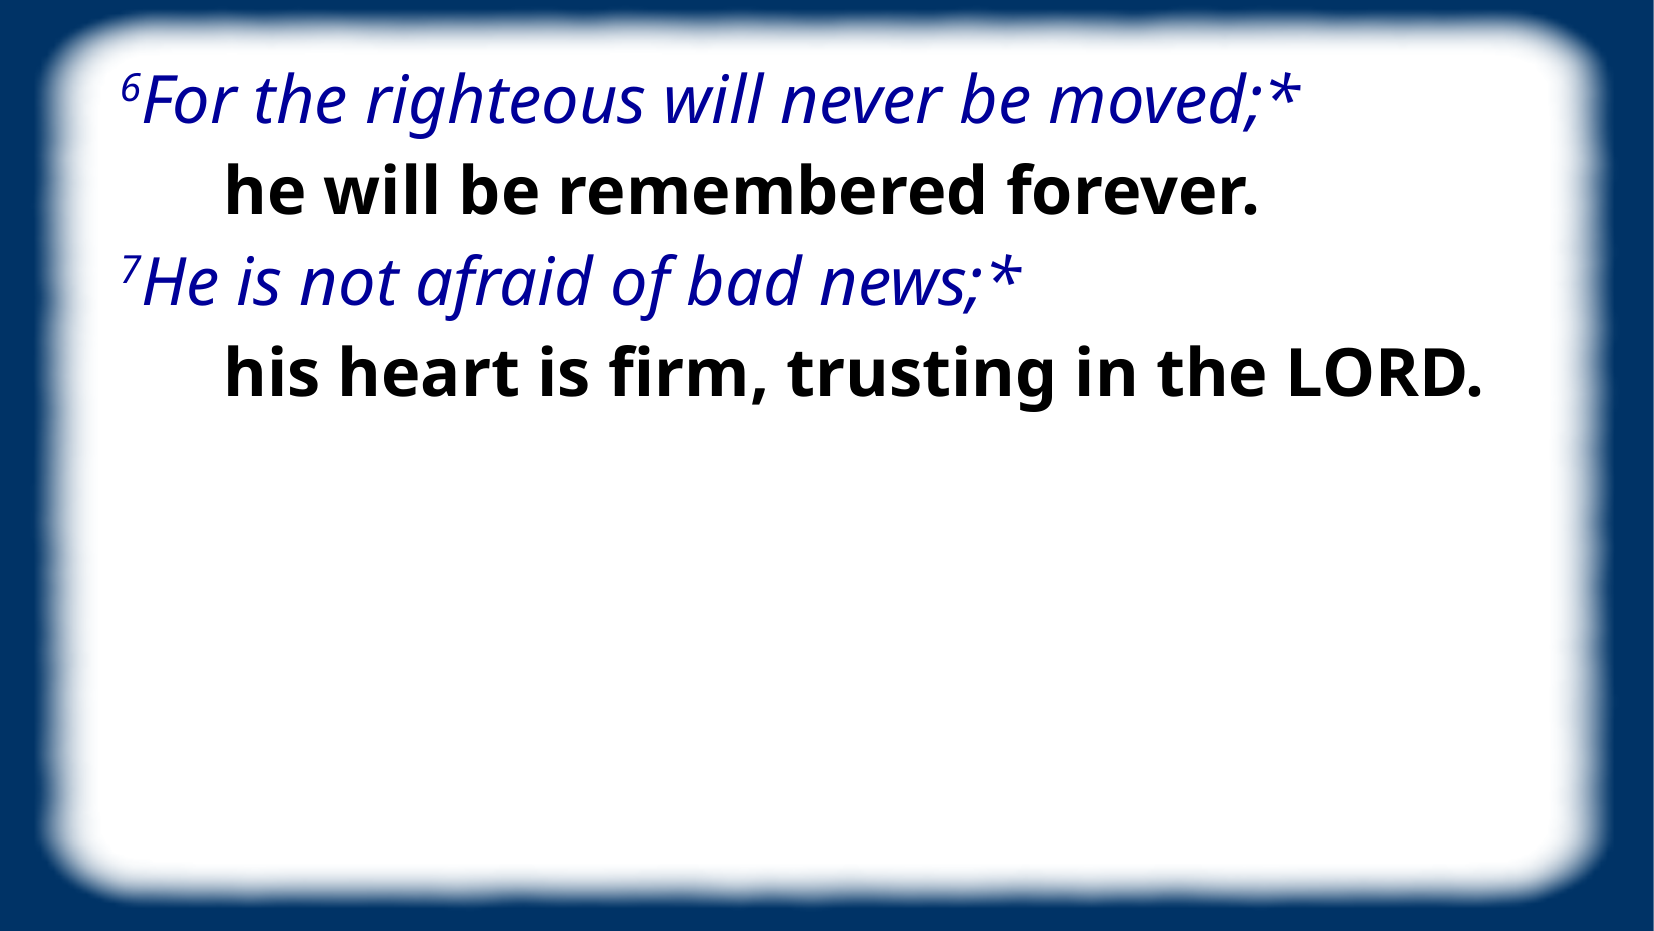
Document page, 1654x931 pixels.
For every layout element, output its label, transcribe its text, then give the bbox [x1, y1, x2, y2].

text_box 6For the righteous will never be moved;* he will be remembered forever. 7He is not afraid of bad news;* his heart is firm, trusting in the LORD. [105, 45, 1546, 415]
picture [0, 0, 1654, 931]
